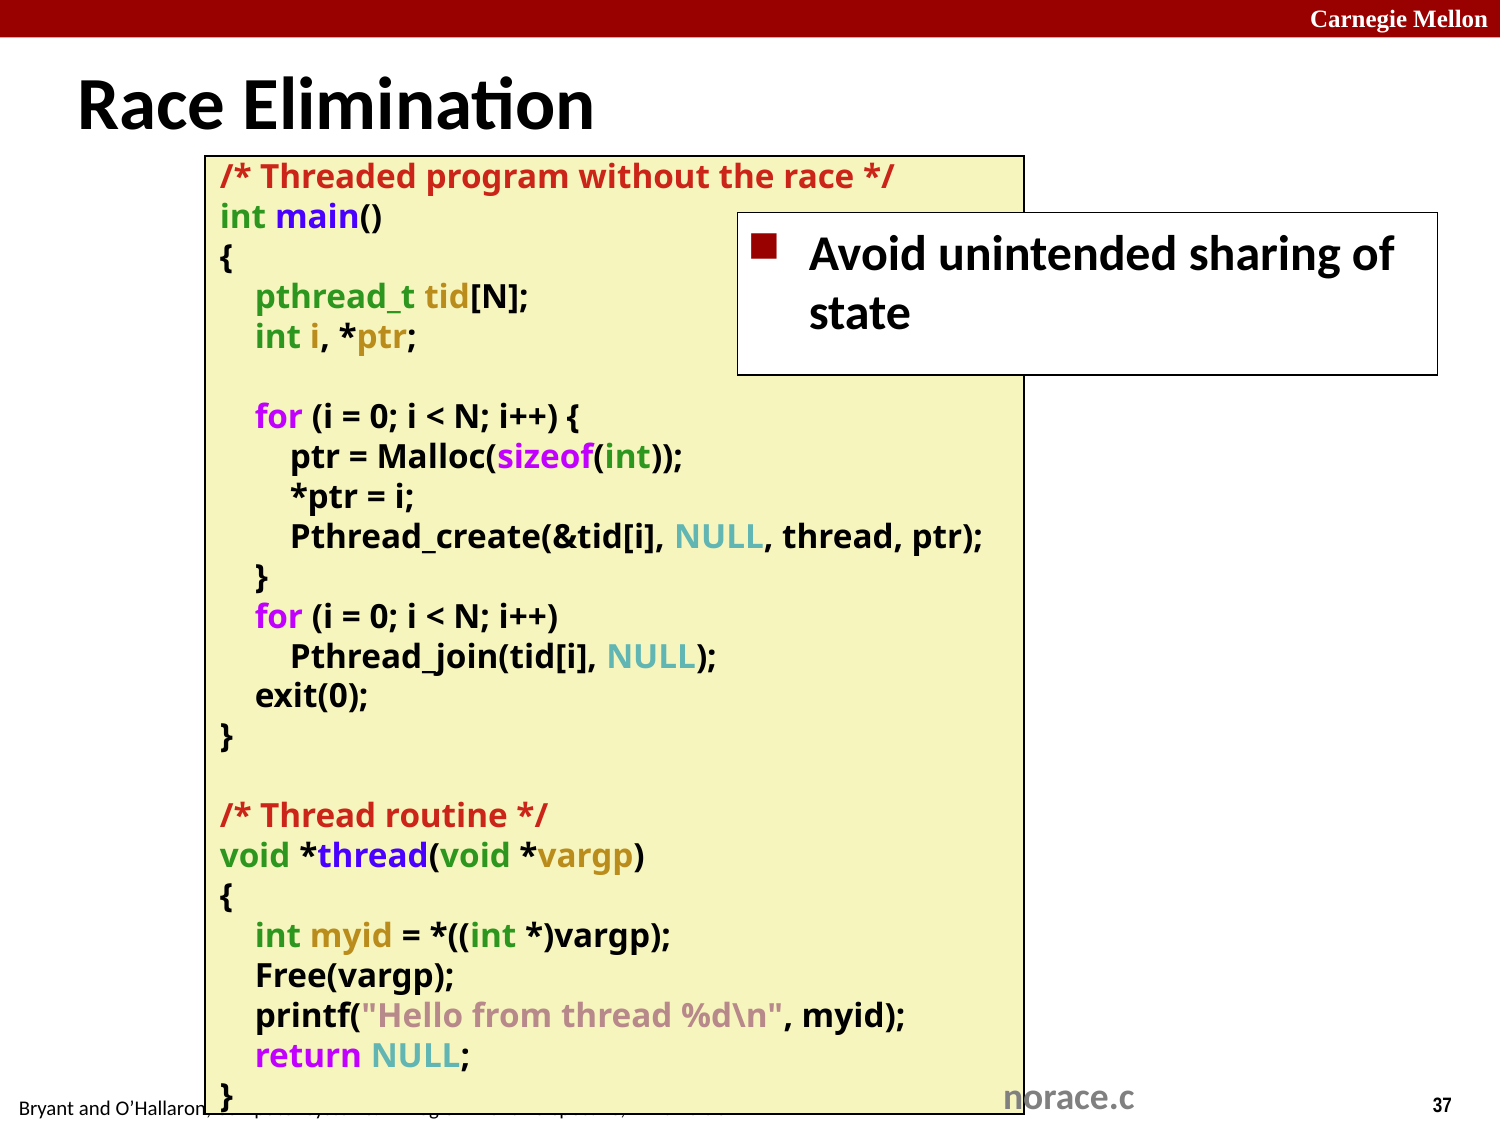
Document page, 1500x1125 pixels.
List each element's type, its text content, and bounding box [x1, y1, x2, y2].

text_box /* Threaded program without the race */ int main() { pthread_t tid[N]; int i, *ptr; for (i = 0; i < N; i++) { ptr = Malloc(sizeof(int)); *ptr = i; Pthread_create(&tid[i], NULL, thread, ptr); } for (i = 0; i < N; i++) Pthread_join(tid[i], NULL); exit(0); } /* Thread routine */ void *thread(void *vargp) { int myid = *((int *)vargp); Free(vargp); printf("Hello from thread %d\n", myid); return NULL; } [205, 155, 1025, 1114]
list Avoid unintended sharing of state [737, 212, 1438, 375]
title Race Elimination [62, 37, 1308, 163]
text_box norace.c [988, 1064, 1150, 1125]
